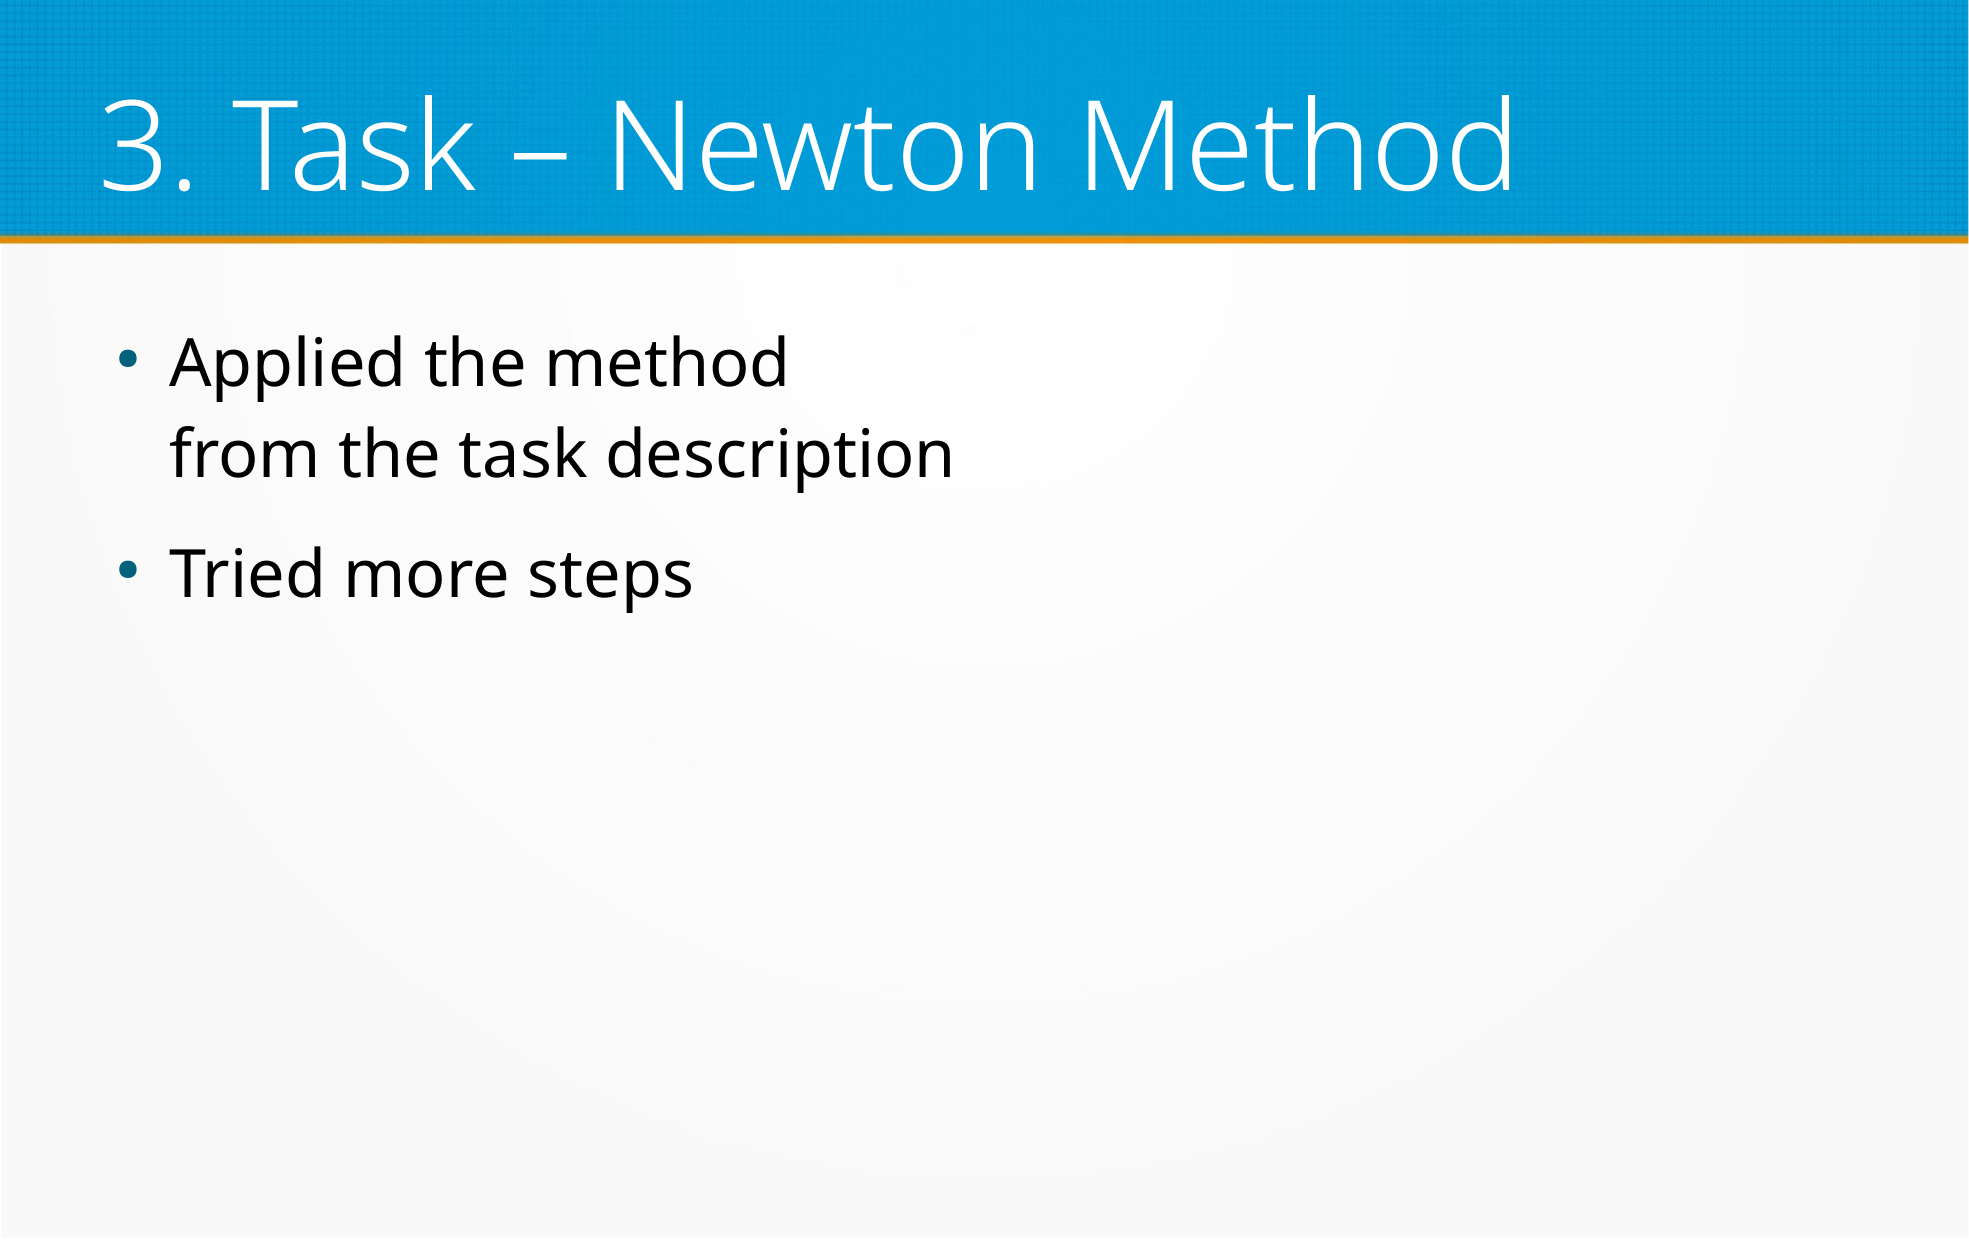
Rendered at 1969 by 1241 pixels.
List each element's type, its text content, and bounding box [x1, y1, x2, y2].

picture [0, 233, 1969, 1241]
list Applied the method from the task description Tried more steps [98, 315, 1861, 1081]
title 3. Task – Newton Method [98, 19, 1870, 227]
